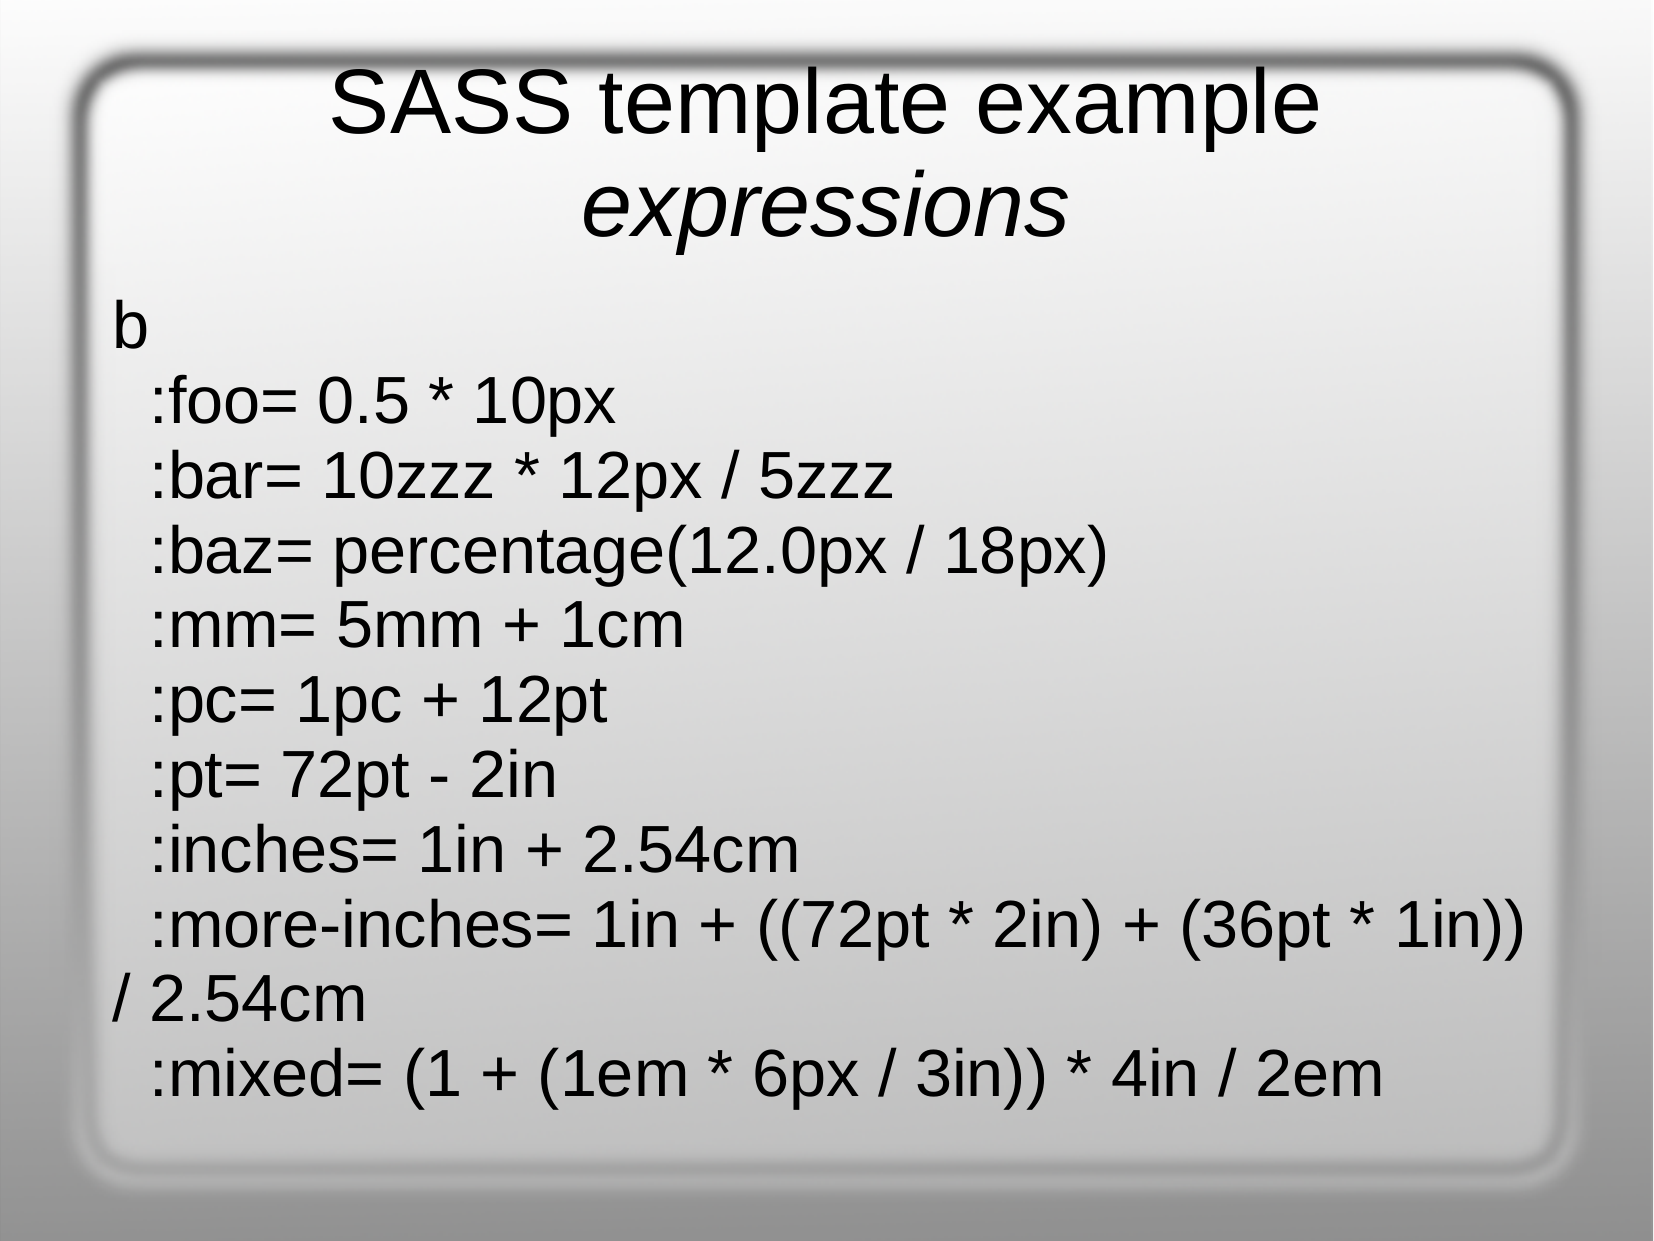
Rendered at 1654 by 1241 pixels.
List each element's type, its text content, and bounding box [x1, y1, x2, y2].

title SASS template example expressions [82, 49, 1571, 257]
picture [0, 0, 1654, 1241]
subtitle b :foo= 0.5 * 10px :bar= 10zzz * 12px / 5zzz :baz= percentage(12.0px / 18px) :mm= 5mm + 1cm :pc= 1pc + 12pt :pt= 72pt - 2in :inches= 1in + 2.54cm :more-inches= 1in + ((72pt * 2in) + (36pt * 1in)) / 2.54cm :mixed= (1 + (1em * 6px / 3in)) * 4in / 2em [112, 288, 1538, 1111]
